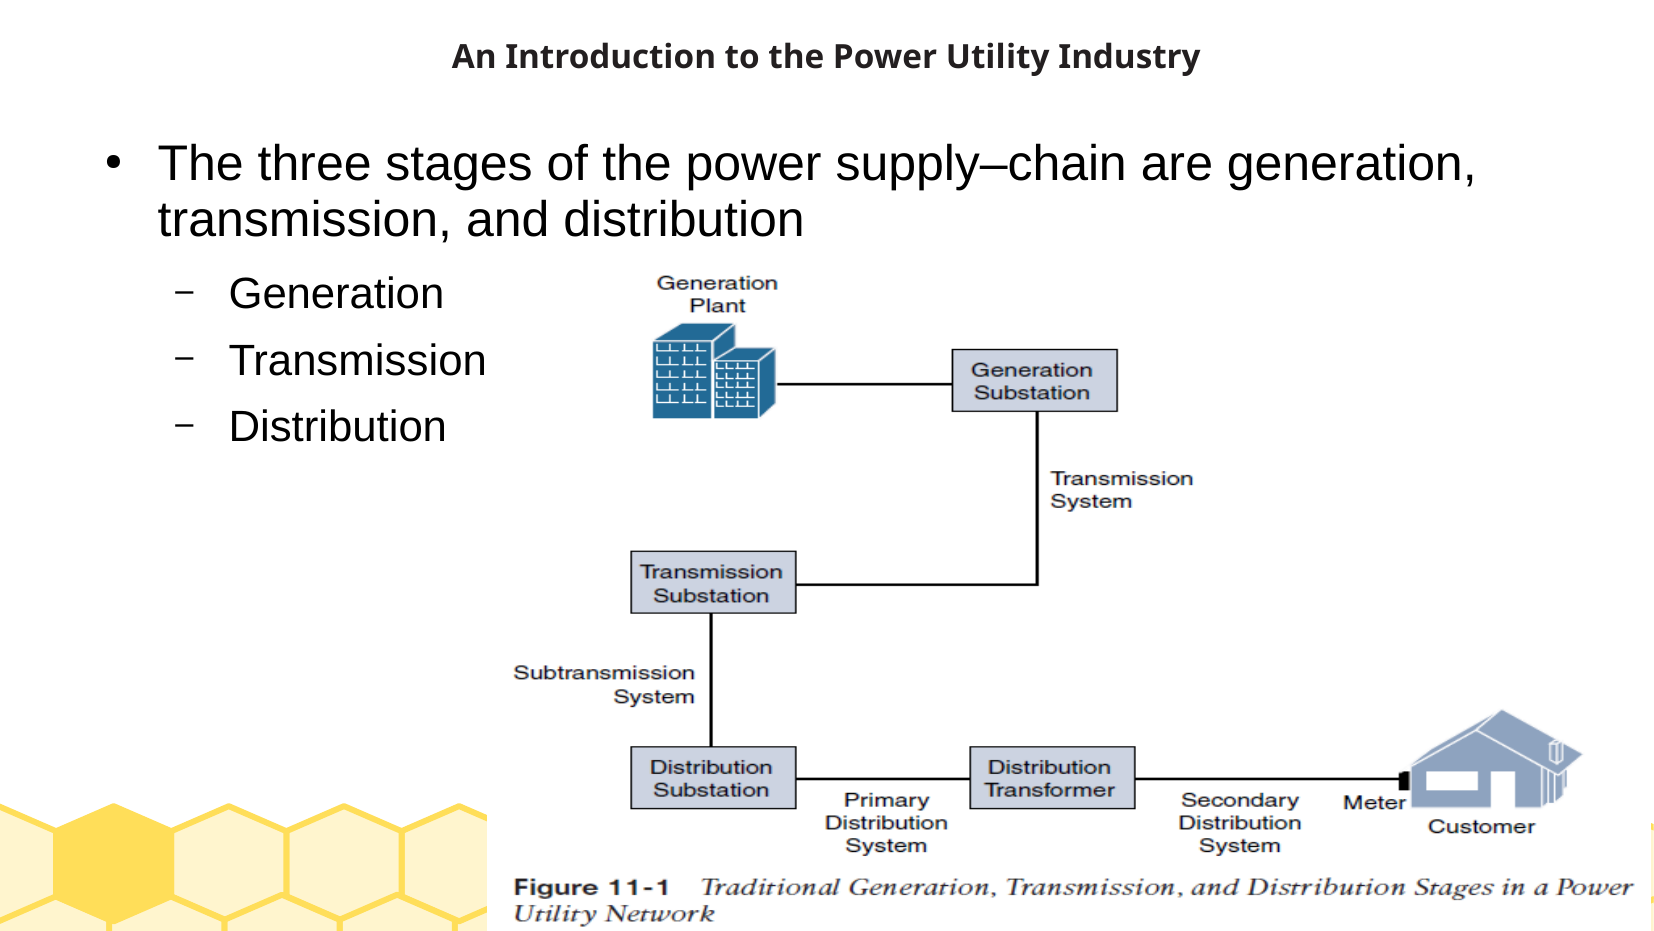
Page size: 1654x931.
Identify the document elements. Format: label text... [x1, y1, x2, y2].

picture [487, 262, 1651, 931]
list The three stages of the power supply–chain are generation, transmission, and distribution Generation Transmission Distribution [86, 135, 1576, 676]
title An Introduction to the Power Utility Industry [82, 26, 1571, 86]
